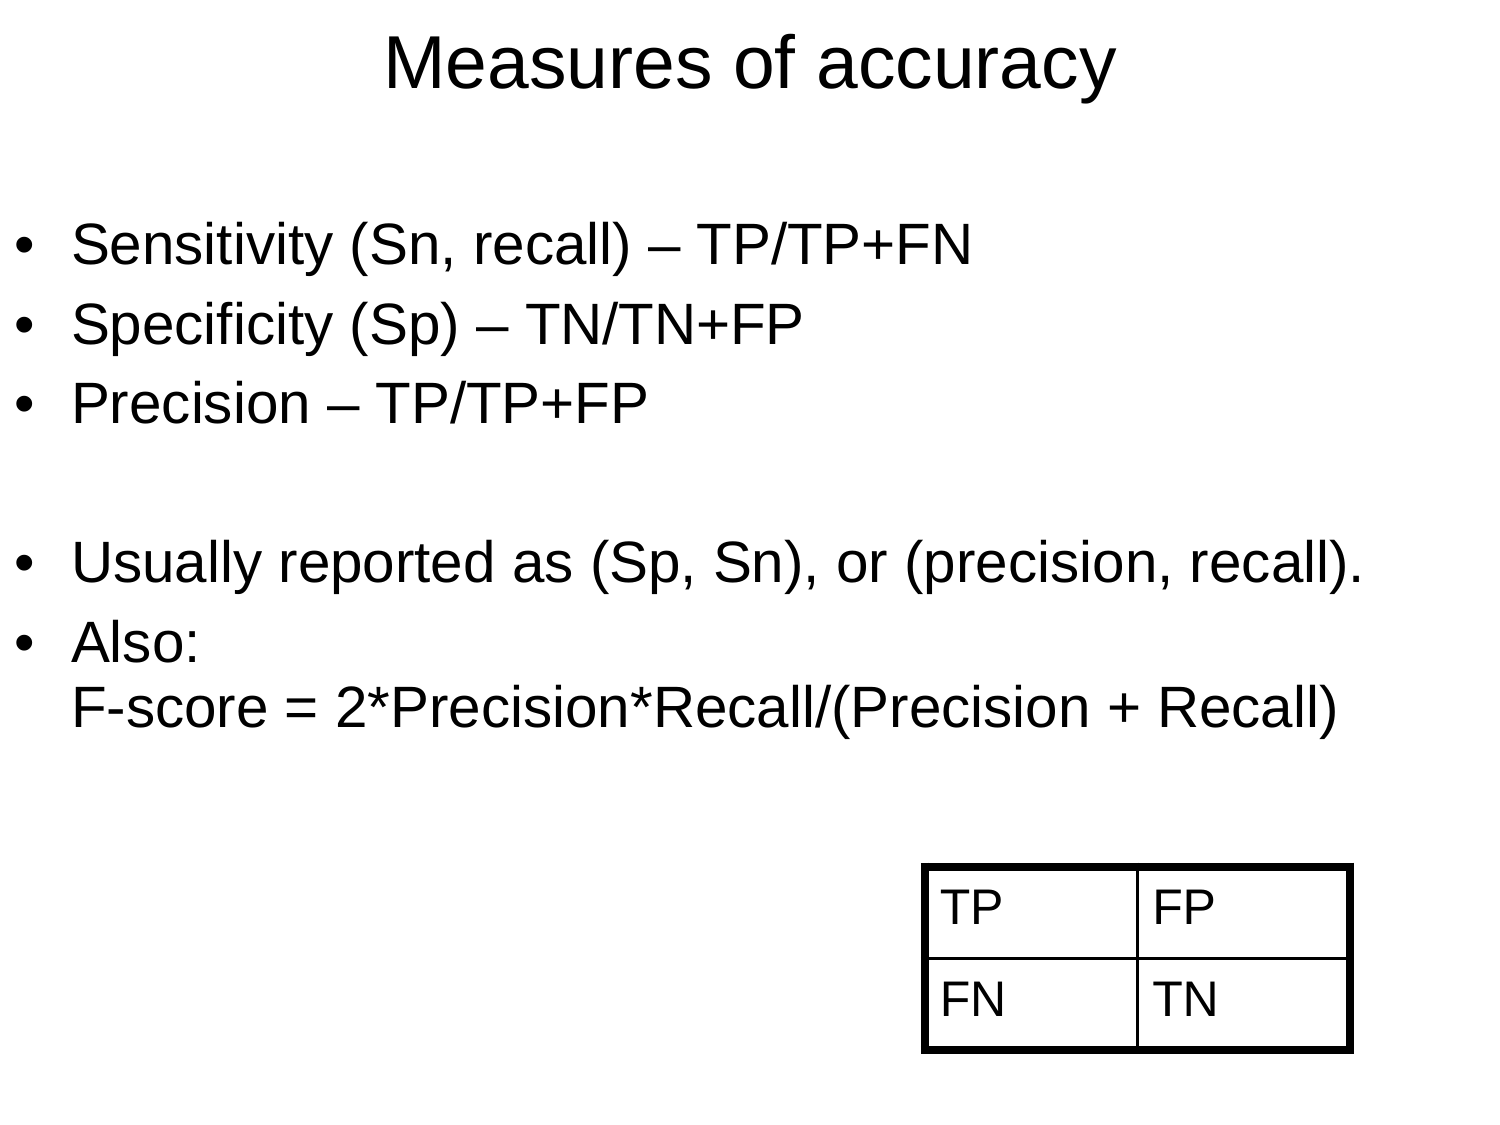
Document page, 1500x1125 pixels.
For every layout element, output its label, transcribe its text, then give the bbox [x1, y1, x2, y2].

table_header TP [929, 871, 1136, 957]
table_header FP [1139, 871, 1346, 957]
table_cell TN [1139, 960, 1346, 1046]
title Measures of accuracy [0, 12, 1500, 113]
table_cell FN [929, 960, 1136, 1046]
list Sensitivity (Sn, recall) – TP/TP+FN Specificity (Sp) – TN/TN+FP Precision – TP/TP+FP Usually reported as (Sp, Sn), or (precision, recall). Also: F-score = 2*Precision*Recall/(Precision + Recall) [0, 124, 1500, 1125]
